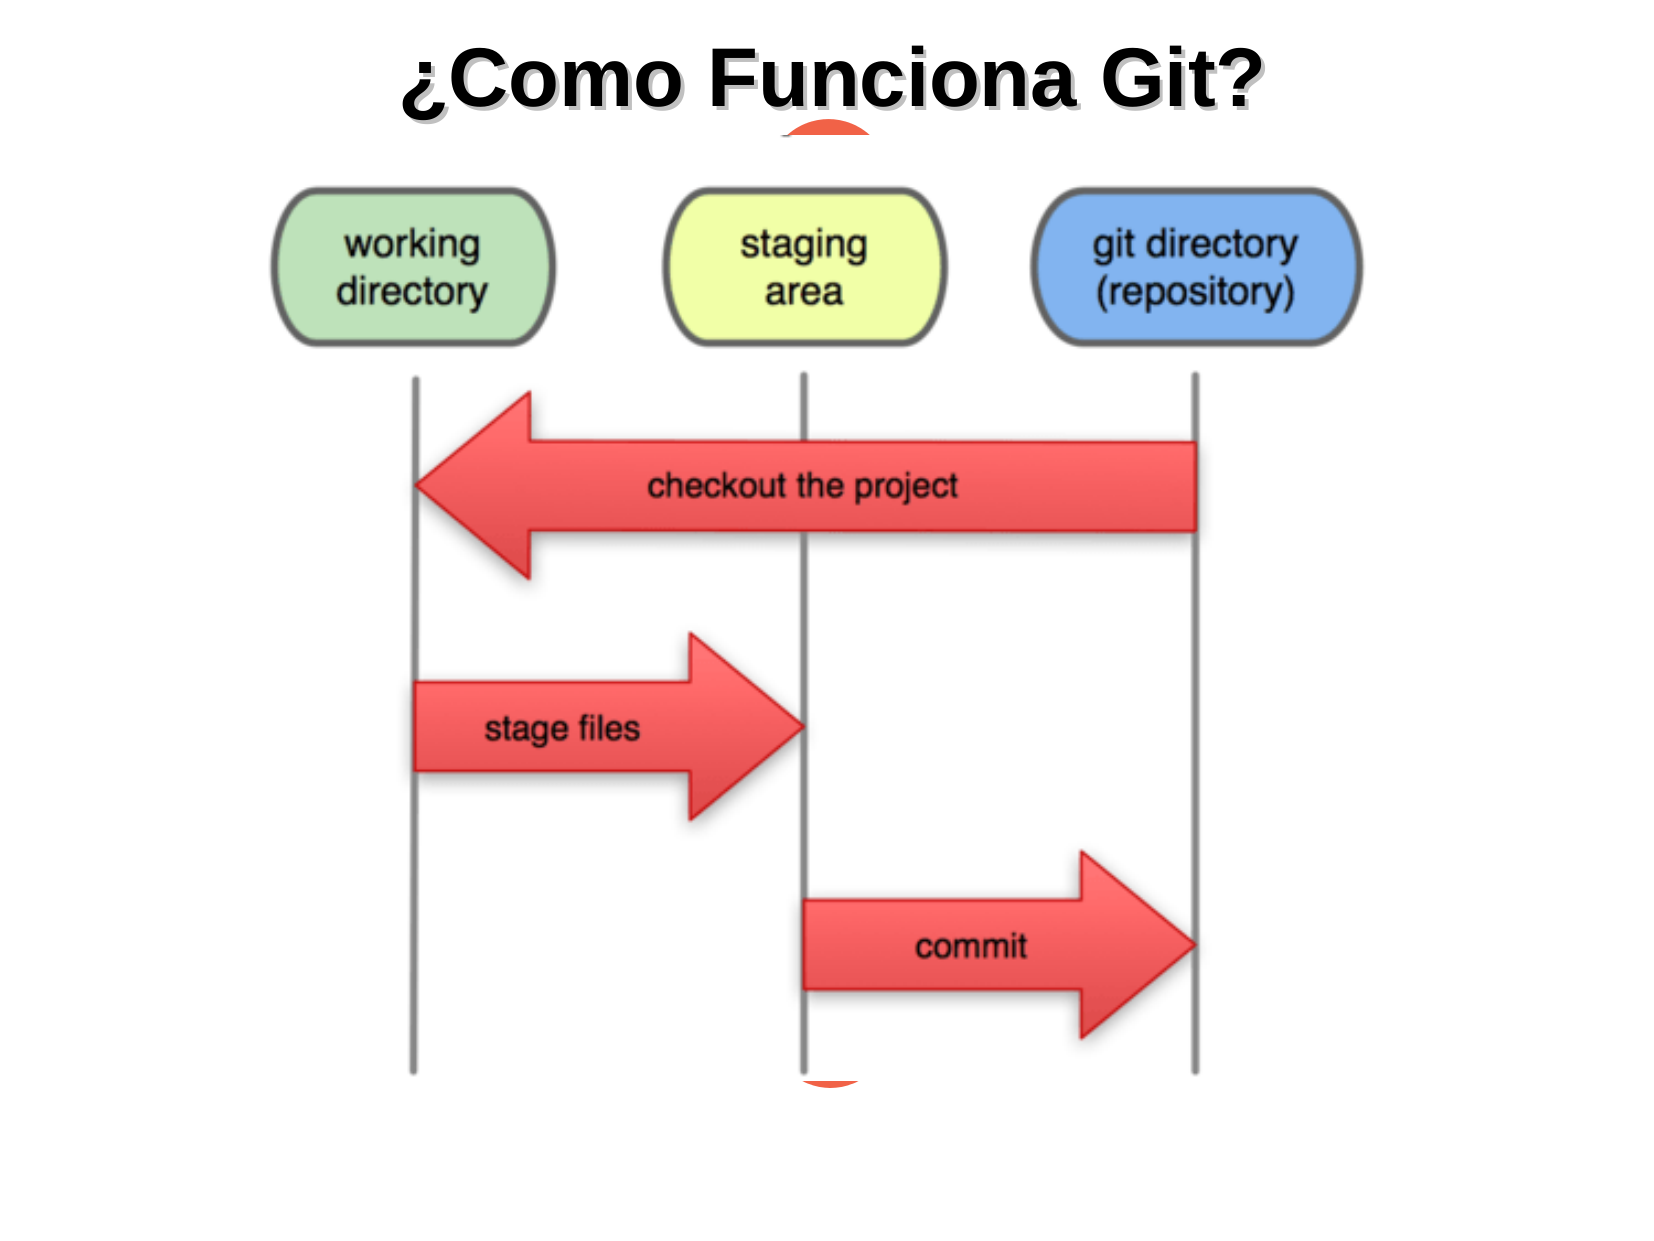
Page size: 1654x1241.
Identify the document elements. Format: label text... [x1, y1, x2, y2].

picture [265, 135, 1368, 1114]
text_box ¿Como Funciona Git? [35, 23, 1630, 154]
